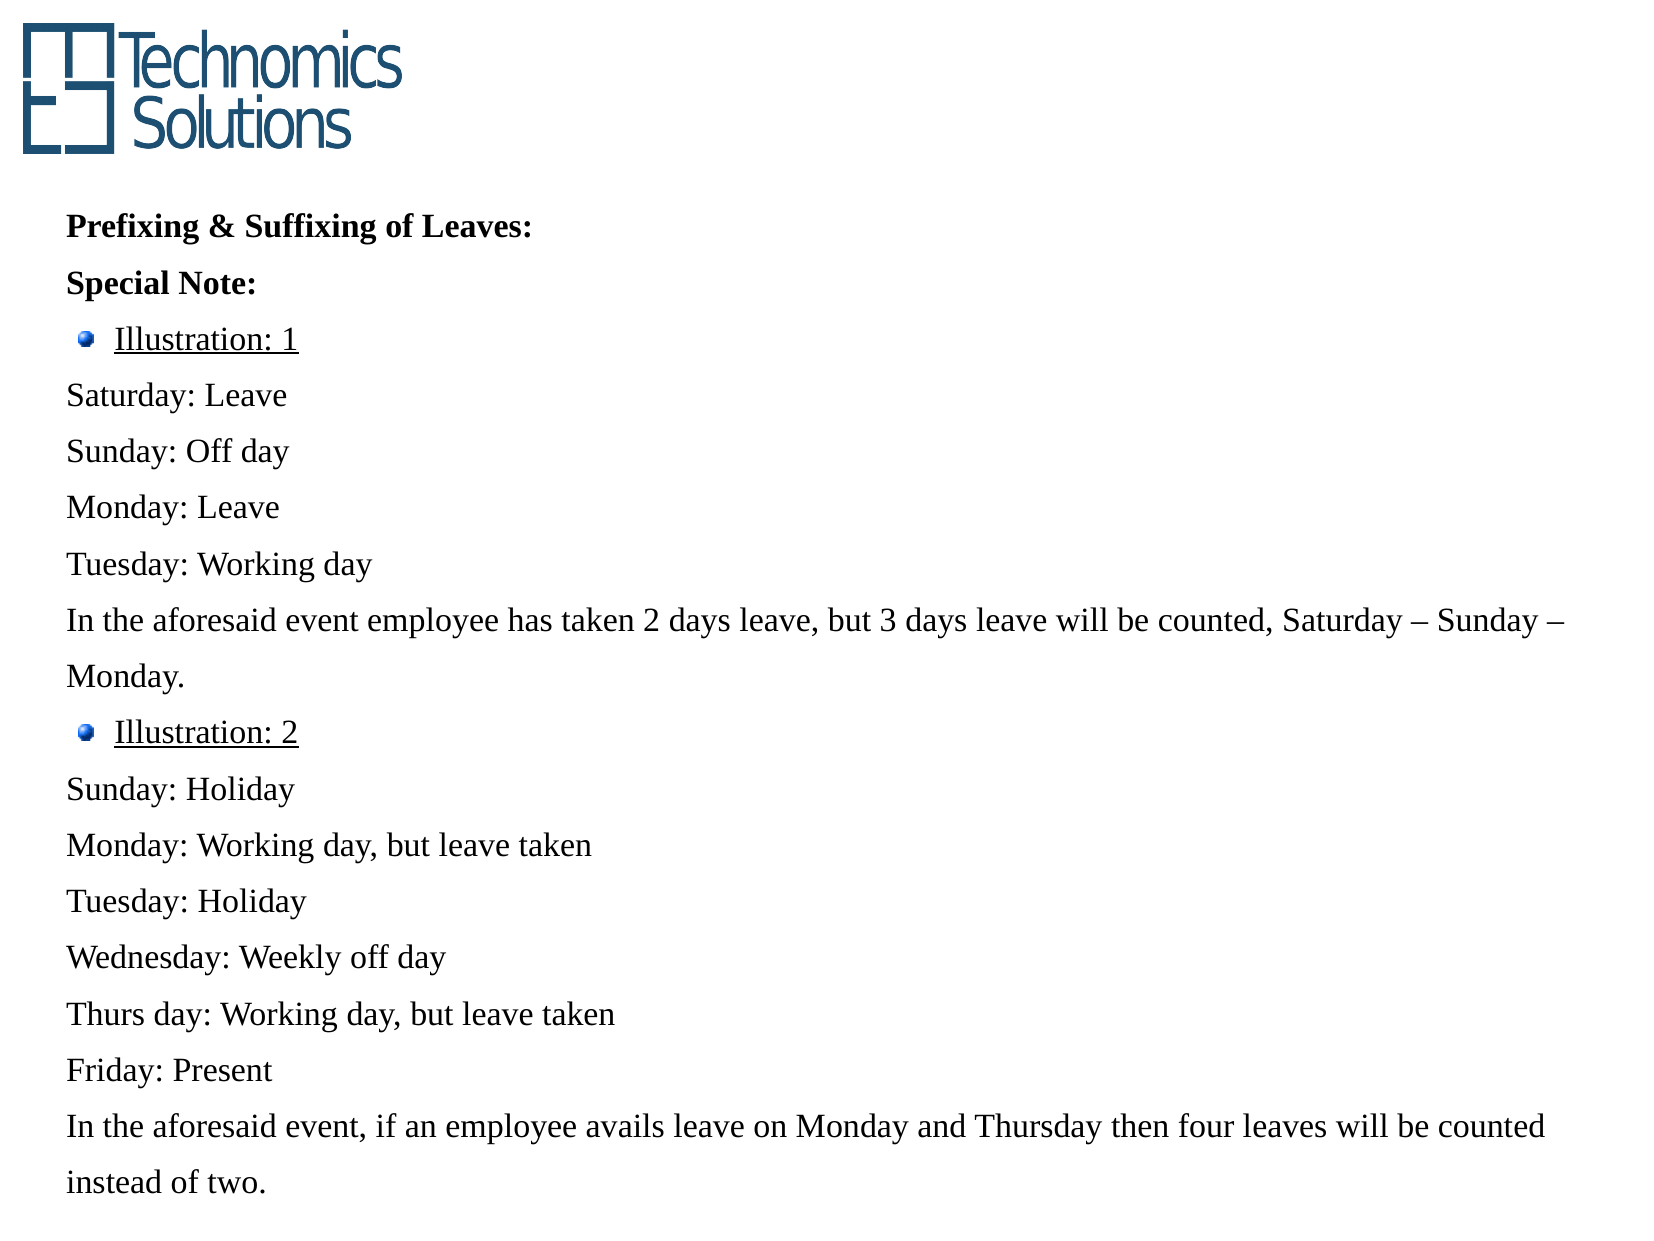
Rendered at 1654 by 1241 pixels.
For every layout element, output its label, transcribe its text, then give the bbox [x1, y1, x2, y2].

picture [23, 23, 402, 154]
list Prefixing & Suffixing of Leaves: Special Note: Illustration: 1 Saturday: Leave Sunday: Off day Monday: Leave Tuesday: Working day In the aforesaid event employee has taken 2 days leave, but 3 days leave will be counted, Saturday – Sunday – Monday. Illustration: 2 Sunday: Holiday Monday: Working day, but leave taken Tuesday: Holiday Wednesday: Weekly off day Thurs day: Working day, but leave taken Friday: Present In the aforesaid event, if an employee avails leave on Monday and Thursday then four leaves will be counted instead of two. [66, 188, 1619, 1205]
